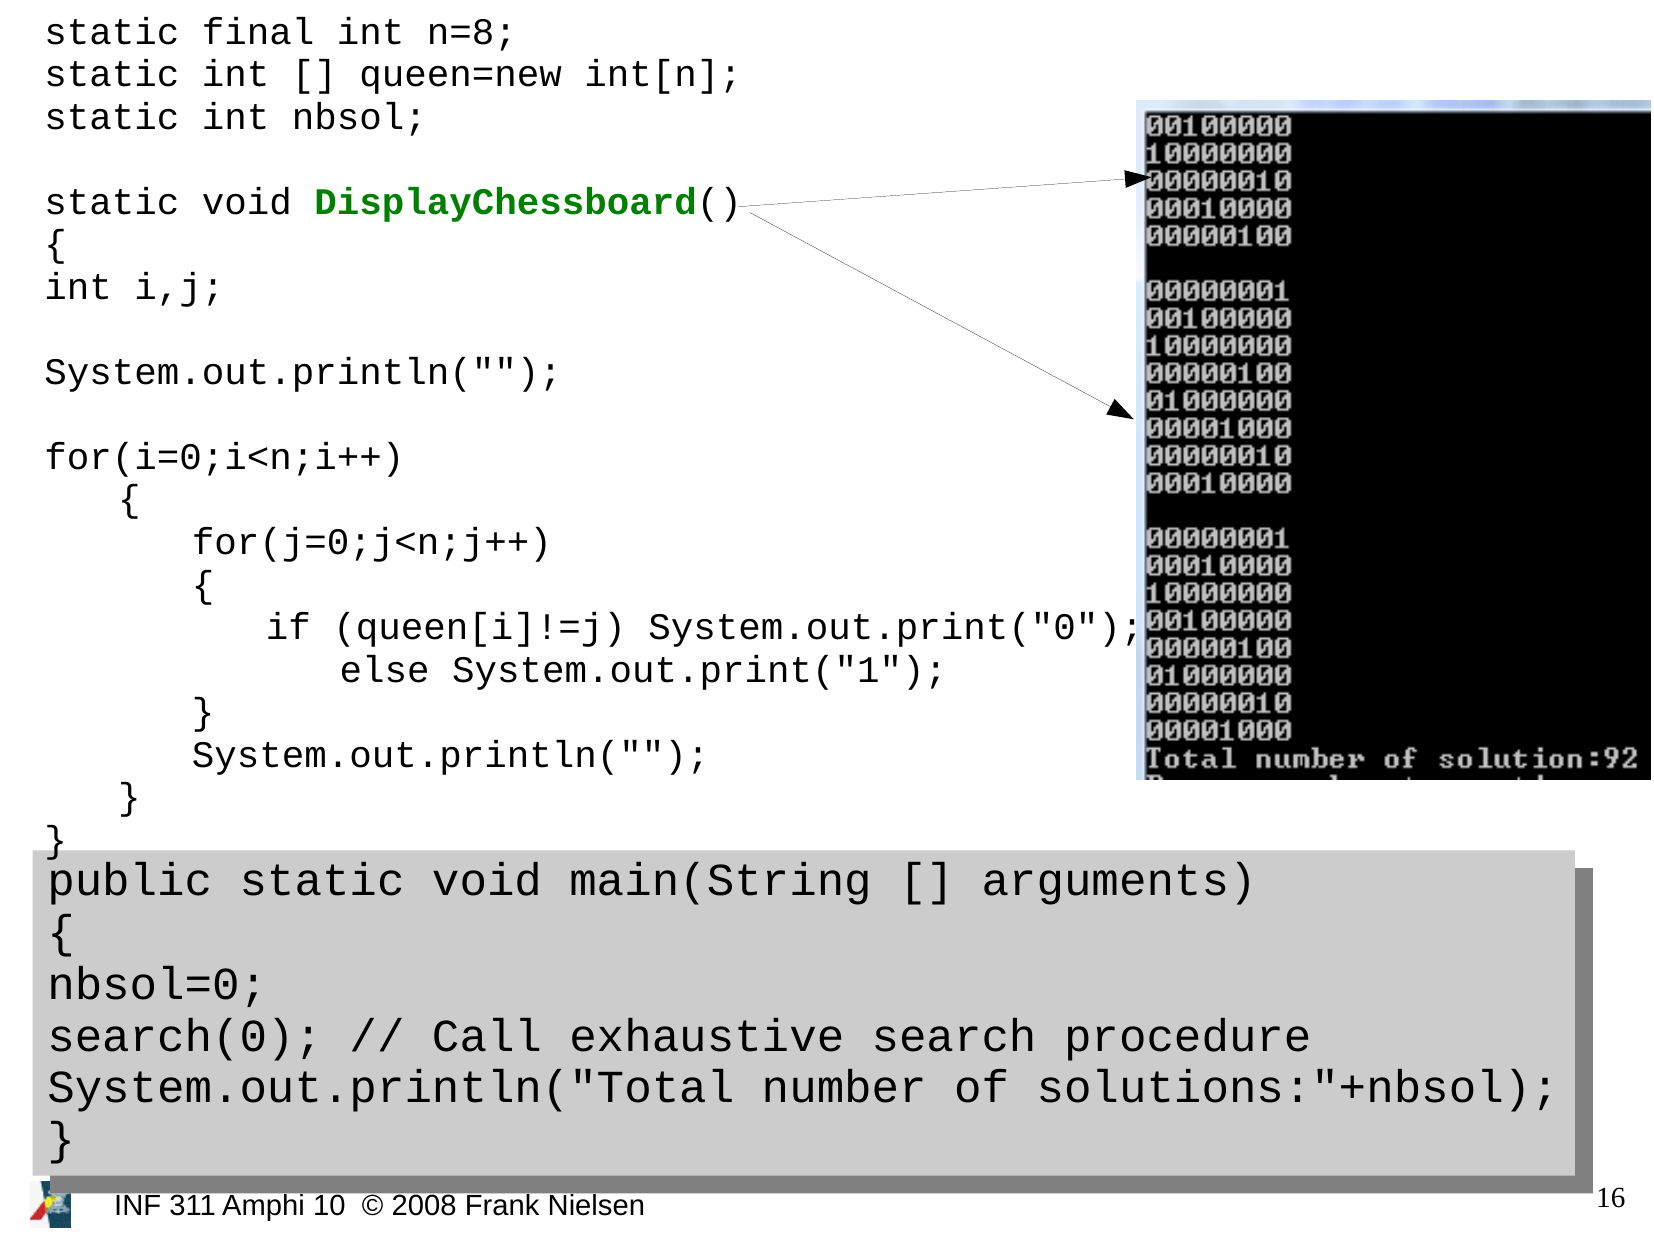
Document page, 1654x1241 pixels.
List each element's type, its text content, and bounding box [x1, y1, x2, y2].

picture [1136, 100, 1651, 780]
text_box static final int n=8; static int [] queen=new int[n]; static int nbsol; static void DisplayChessboard() { int i,j; System.out.println(""); for(i=0;i<n;i++) { for(j=0;j<n;j++) { if (queen[i]!=j) System.out.print("0"); else System.out.print("1"); } System.out.println(""); } } [29, 5, 1159, 860]
picture [29, 1181, 71, 1228]
text_box public static void main(String [] arguments) { nbsol=0; search(0); // Call exhaustive search procedure System.out.println("Total number of solutions:"+nbsol); } [32, 850, 1575, 1158]
